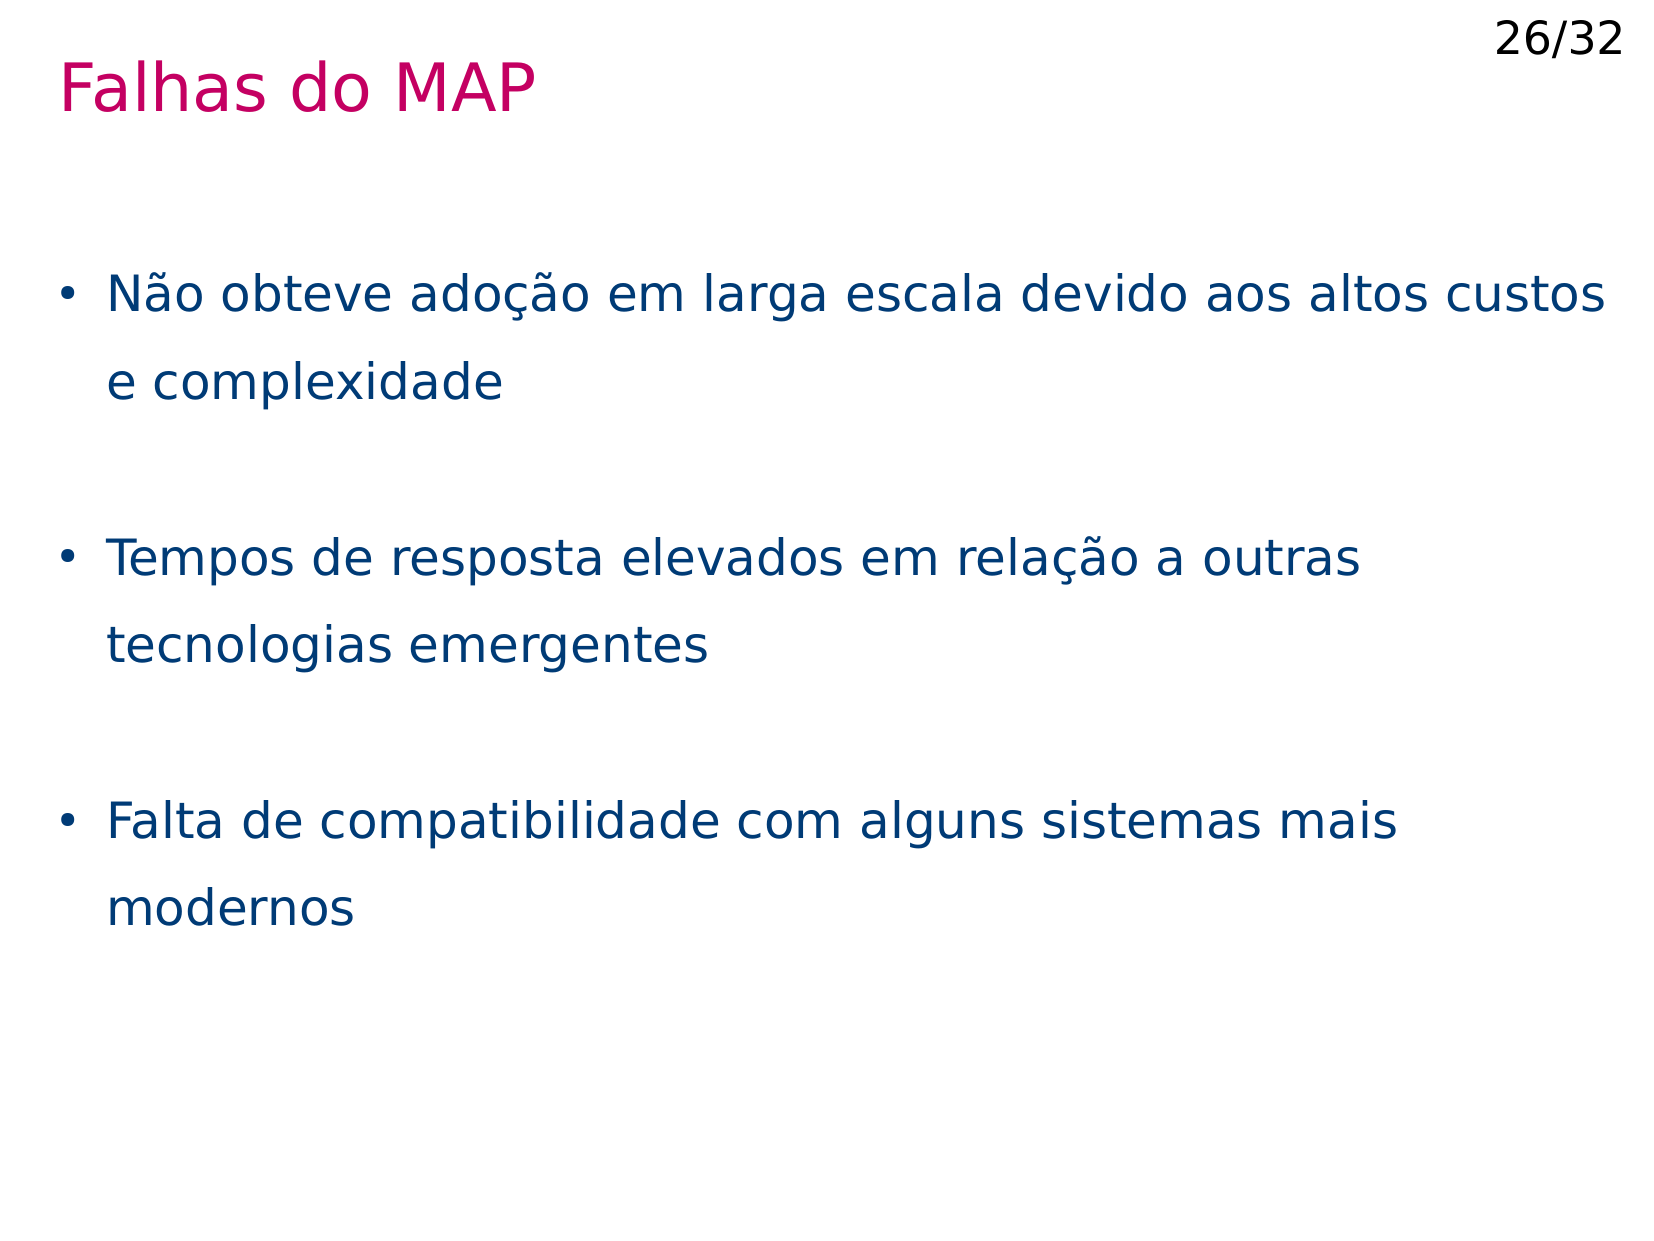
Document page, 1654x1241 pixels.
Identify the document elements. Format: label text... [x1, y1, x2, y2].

list Não obteve adoção em larga escala devido aos altos custos e complexidade Tempos de resposta elevados em relação a outras tecnologias emergentes Falta de compatibilidade com alguns sistemas mais modernos [59, 236, 1625, 1211]
title Falhas do MAP [59, 29, 1625, 148]
